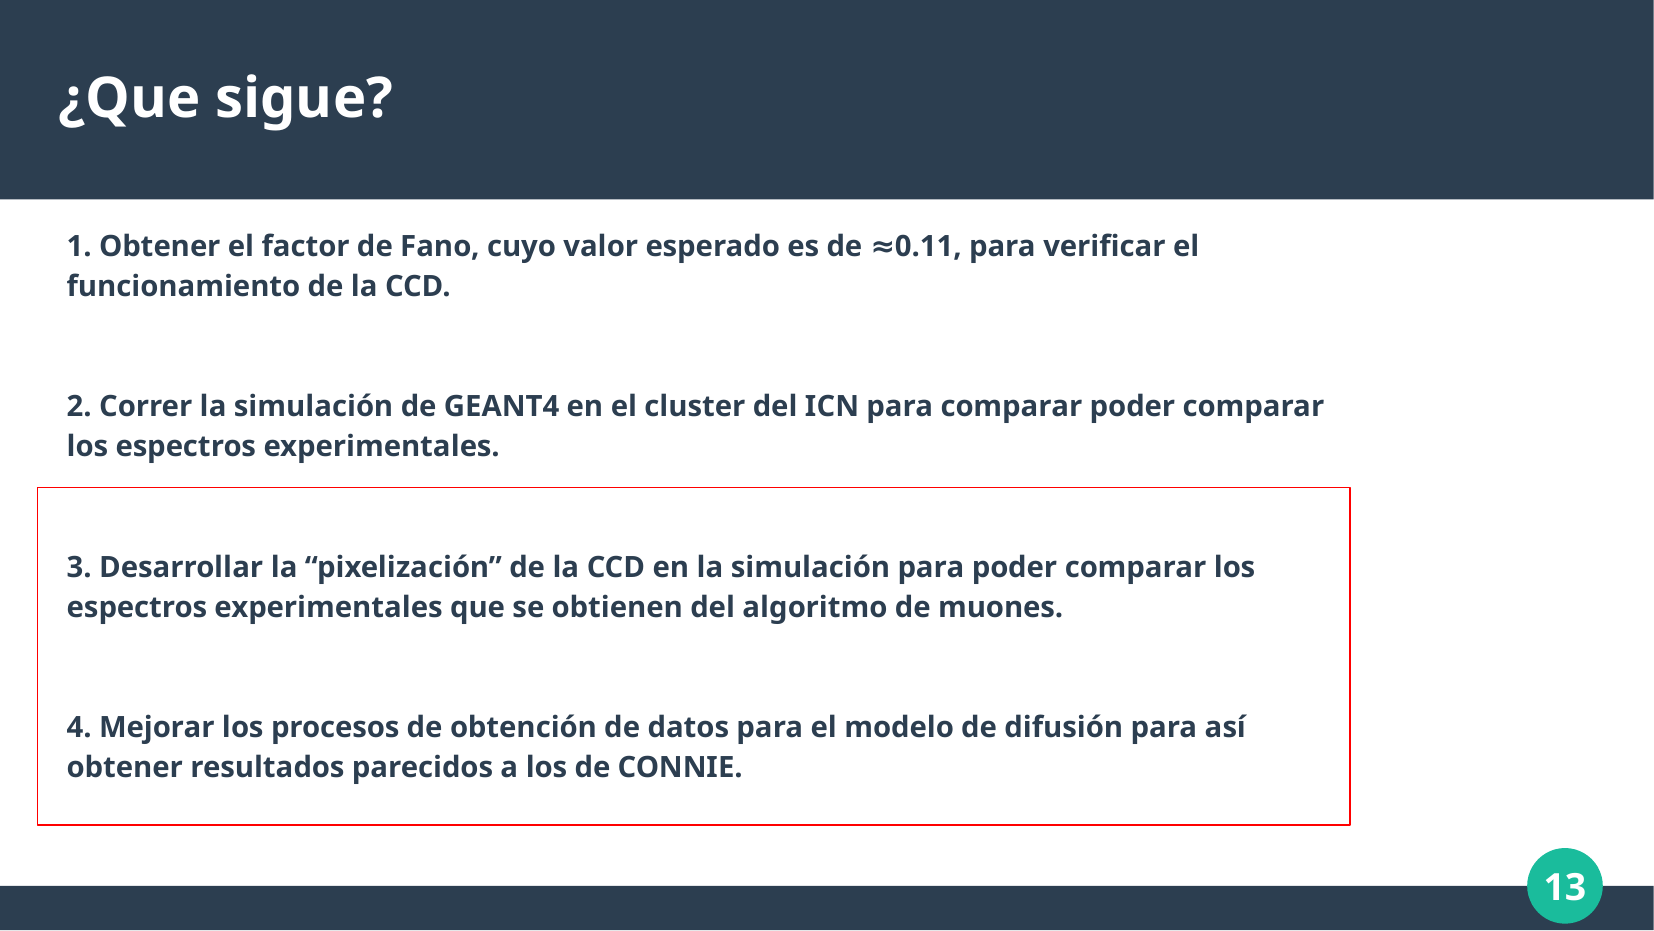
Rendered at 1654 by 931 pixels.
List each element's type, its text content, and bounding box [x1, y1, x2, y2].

list 1. Obtener el factor de Fano, cuyo valor esperado es de ≈0.11, para verificar el funcionamiento de la CCD. 2. Correr la simulación de GEANT4 en el cluster del ICN para comparar poder comparar los espectros experimentales. 3. Desarrollar la “pixelización” de la CCD en la simulación para poder comparar los espectros experimentales que se obtienen del algoritmo de muones. 4. Mejorar los procesos de obtención de datos para el modelo de difusión para así obtener resultados parecidos a los de CONNIE. [0, 225, 1351, 788]
text_box [37, 487, 1350, 825]
title ¿Que sigue? [59, 37, 1276, 155]
